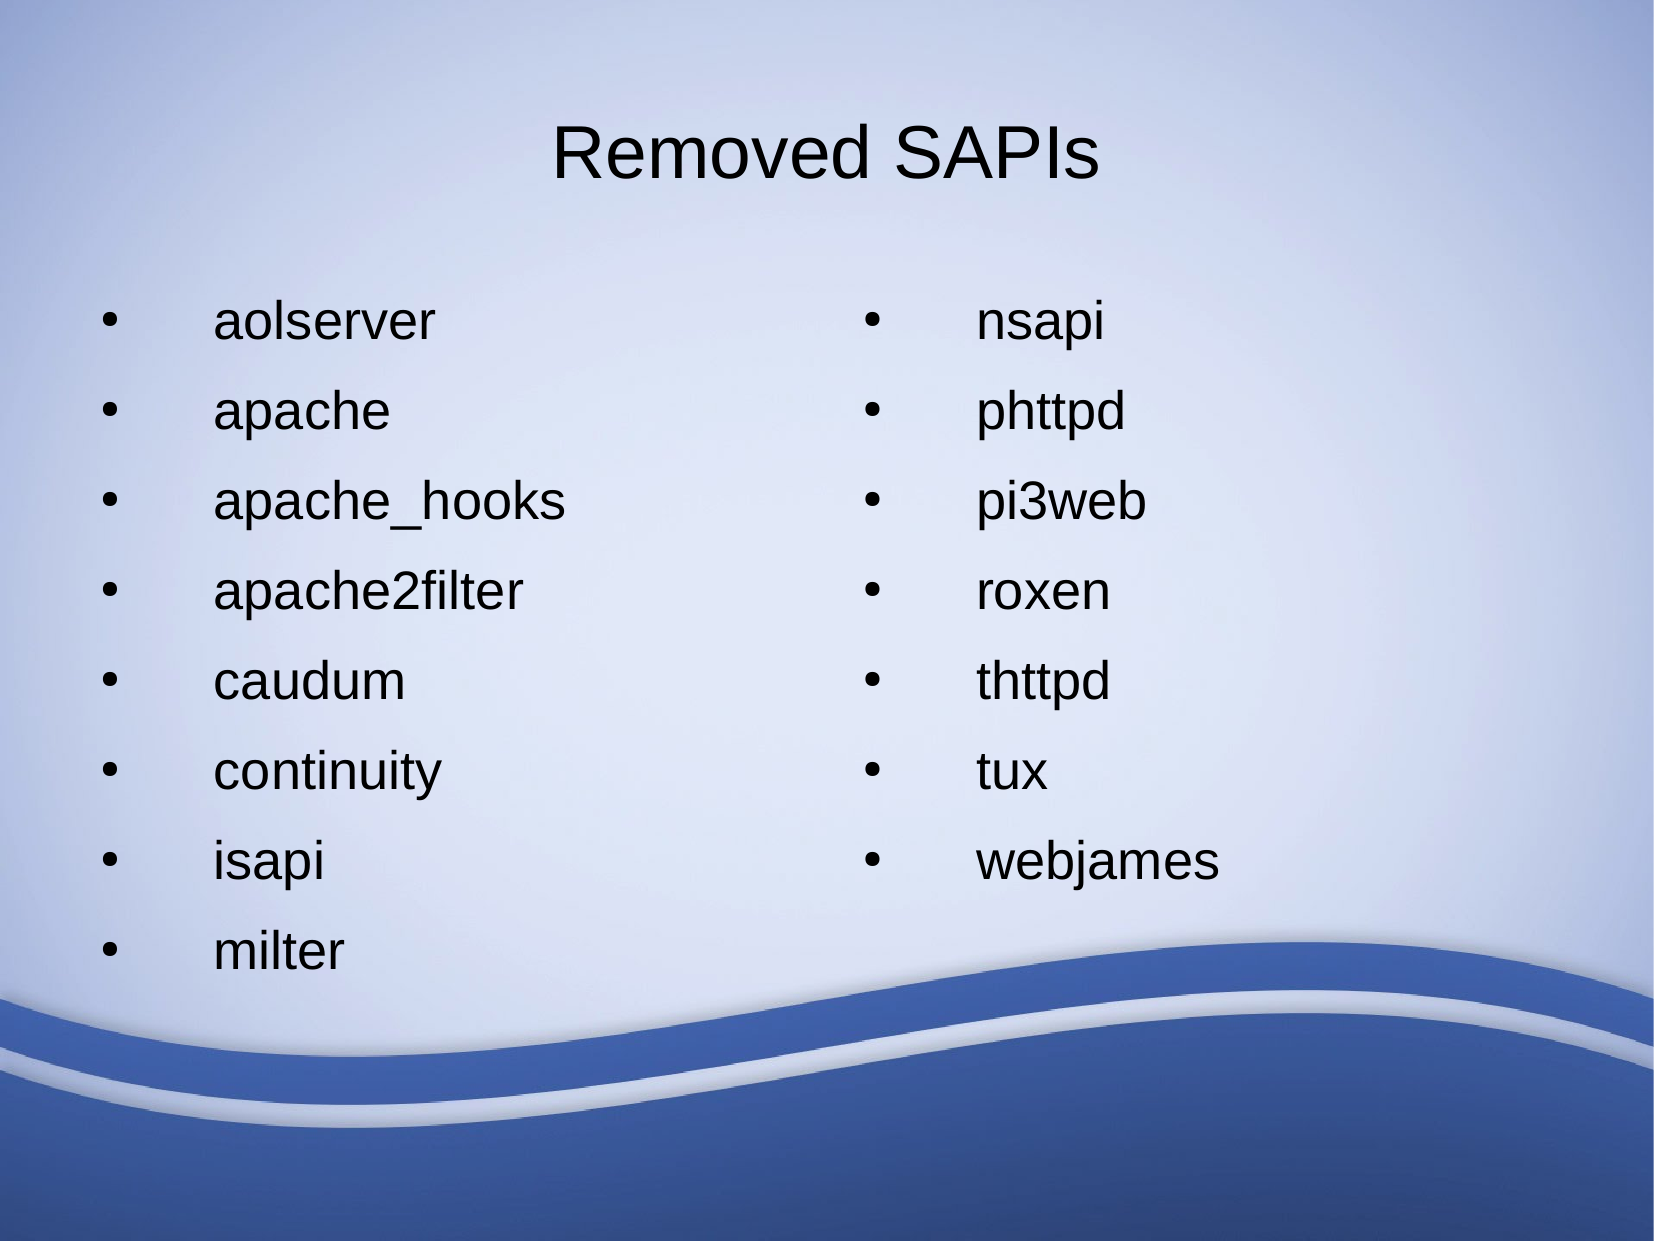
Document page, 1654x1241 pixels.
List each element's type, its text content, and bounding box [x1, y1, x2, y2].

list nsapi phttpd pi3web roxen thttpd tux webjames [845, 290, 1572, 1010]
title Removed SAPIs [82, 49, 1571, 257]
list aolserver apache apache_hooks apache2filter caudum continuity isapi milter [82, 290, 809, 1010]
picture [0, 0, 1654, 1241]
